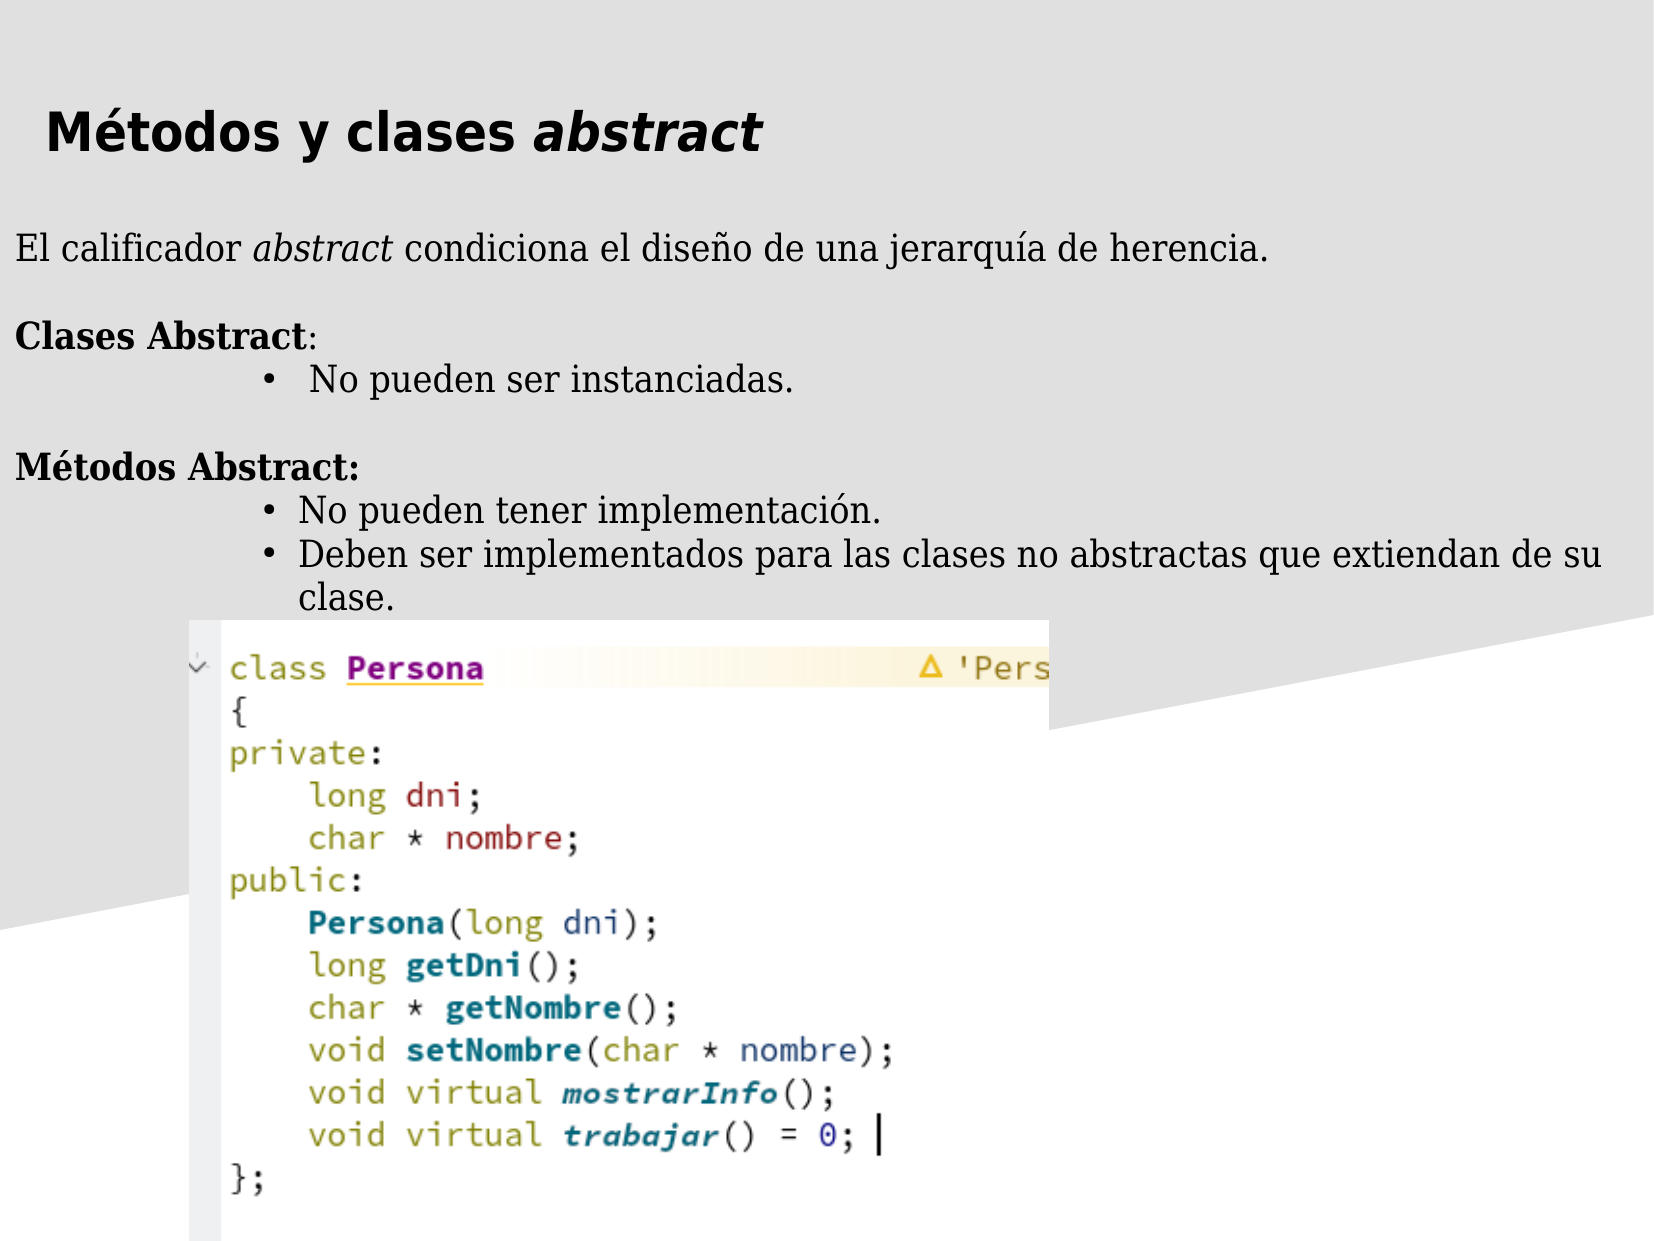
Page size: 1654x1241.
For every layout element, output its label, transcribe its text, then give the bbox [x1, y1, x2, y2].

text_box El calificador abstract condiciona el diseño de una jerarquía de herencia. Clases Abstract: No pueden ser instanciadas. Métodos Abstract: No pueden tener implementación. Deben ser implementados para las clases no abstractas que extiendan de su clase. [0, 218, 1654, 802]
picture [189, 620, 1049, 1241]
text_box Métodos y clases abstract [30, 93, 1626, 172]
